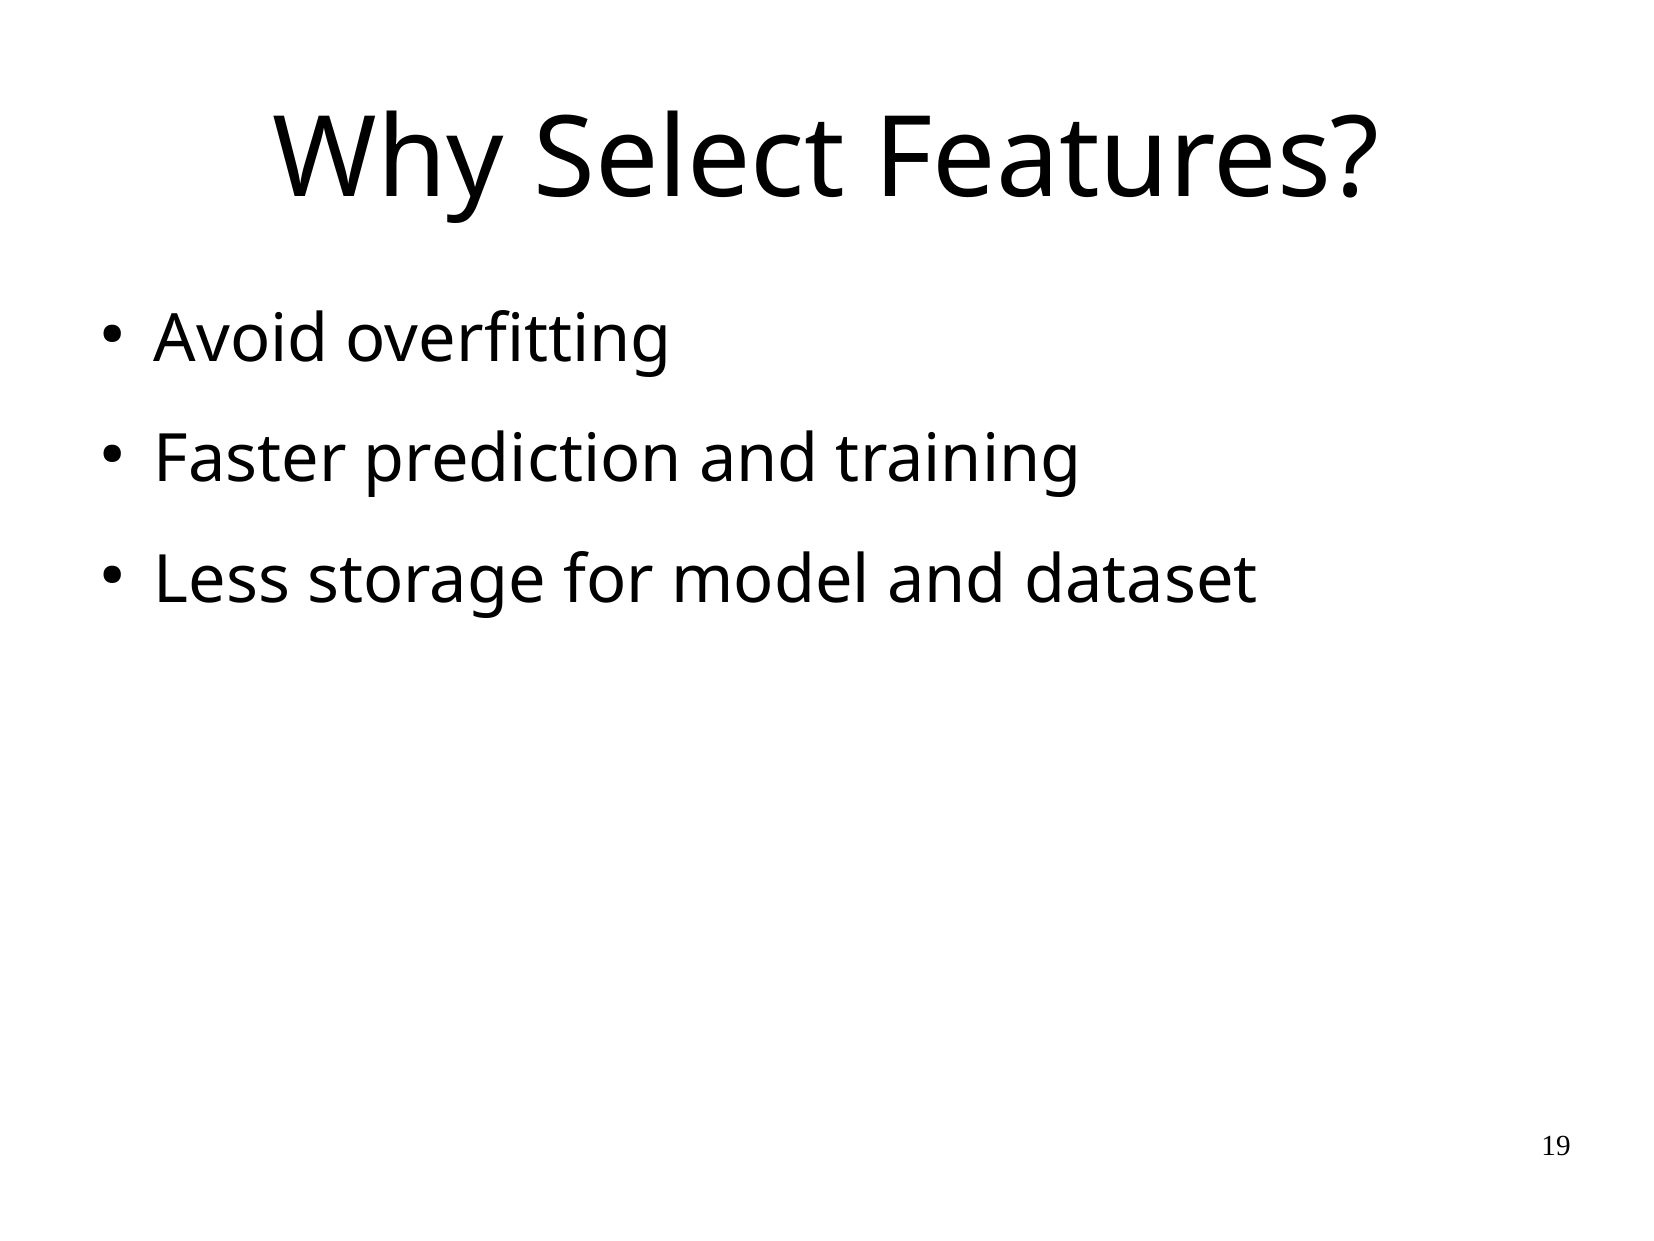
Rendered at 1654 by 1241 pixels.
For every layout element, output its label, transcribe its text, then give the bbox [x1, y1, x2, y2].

title Why Select Features? [82, 49, 1571, 257]
list Avoid overfitting Faster prediction and training Less storage for model and dataset [82, 290, 1571, 1010]
